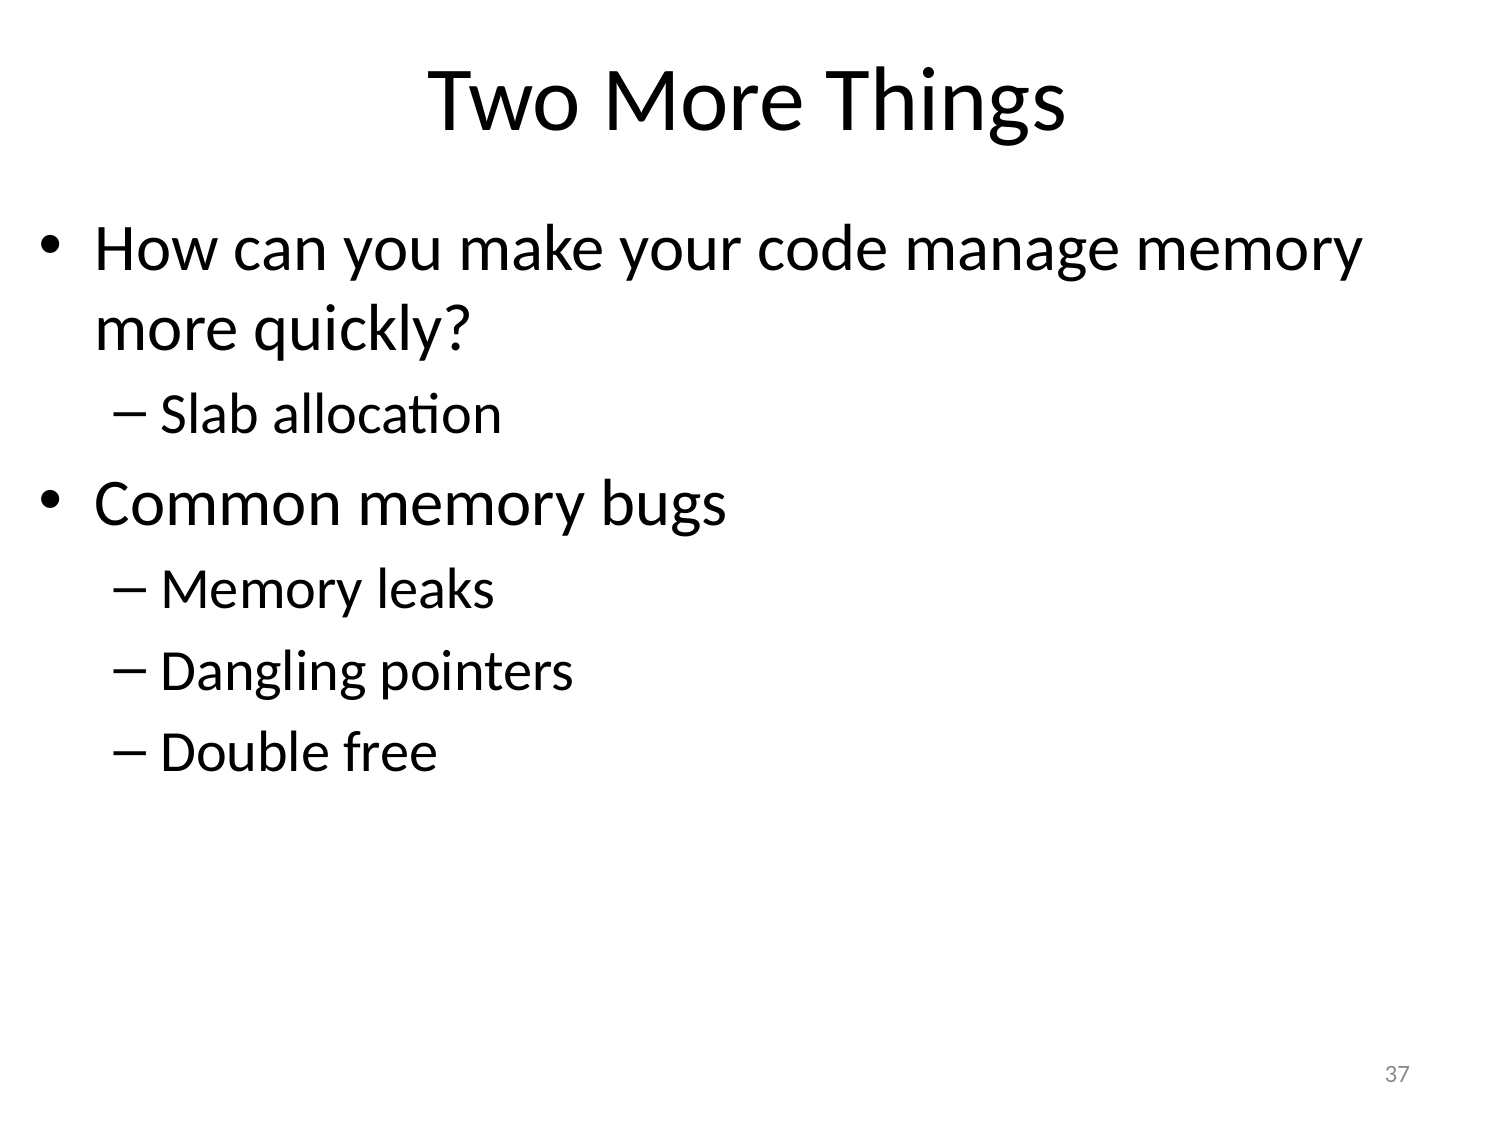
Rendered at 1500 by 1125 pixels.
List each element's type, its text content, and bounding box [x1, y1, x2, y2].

list How can you make your code manage memory more quickly? Slab allocation Common memory bugs Memory leaks Dangling pointers Double free [23, 195, 1468, 1040]
title Two More Things [7, 0, 1488, 188]
slide_number <number> [1074, 1042, 1425, 1103]
